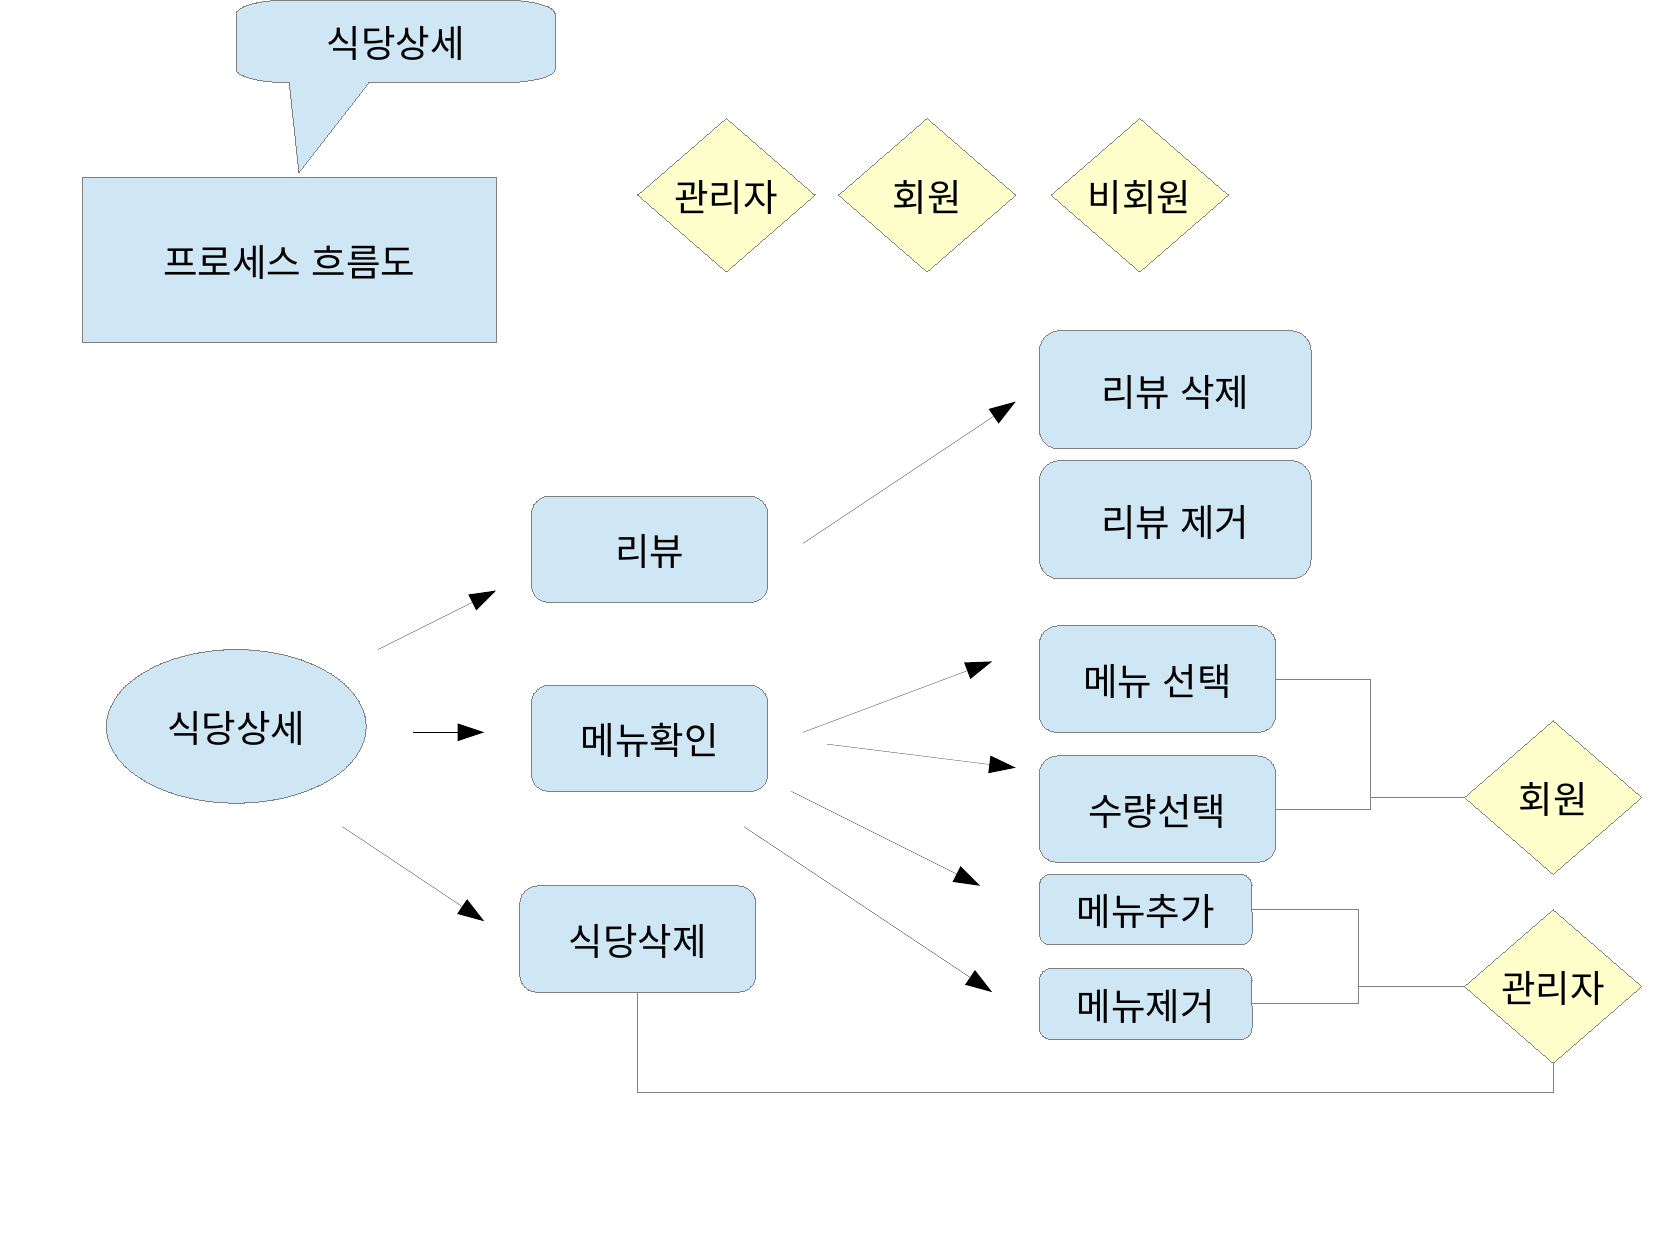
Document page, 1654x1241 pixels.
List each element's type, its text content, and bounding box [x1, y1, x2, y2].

text_box 리뷰 [531, 496, 768, 603]
text_box 리뷰 제거 [1039, 460, 1312, 579]
text_box 수량선택 [1039, 755, 1276, 863]
text_box 식당상세 [106, 649, 367, 804]
text_box 메뉴제거 [1039, 968, 1253, 1040]
text_box 관리자 [637, 118, 816, 272]
text_box 메뉴 선택 [1039, 625, 1276, 733]
text_box 관리자 [1464, 909, 1642, 1063]
text_box 메뉴추가 [1039, 874, 1253, 945]
text_box 회원 [838, 118, 1016, 272]
text_box 식당삭제 [519, 885, 756, 993]
text_box 회원 [1464, 720, 1642, 875]
text_box 비회원 [1051, 118, 1229, 272]
text_box 리뷰 삭제 [1039, 330, 1312, 449]
text_box 식당상세 [236, 0, 556, 173]
text_box 프로세스 흐름도 [82, 177, 497, 343]
text_box 메뉴확인 [531, 685, 768, 792]
